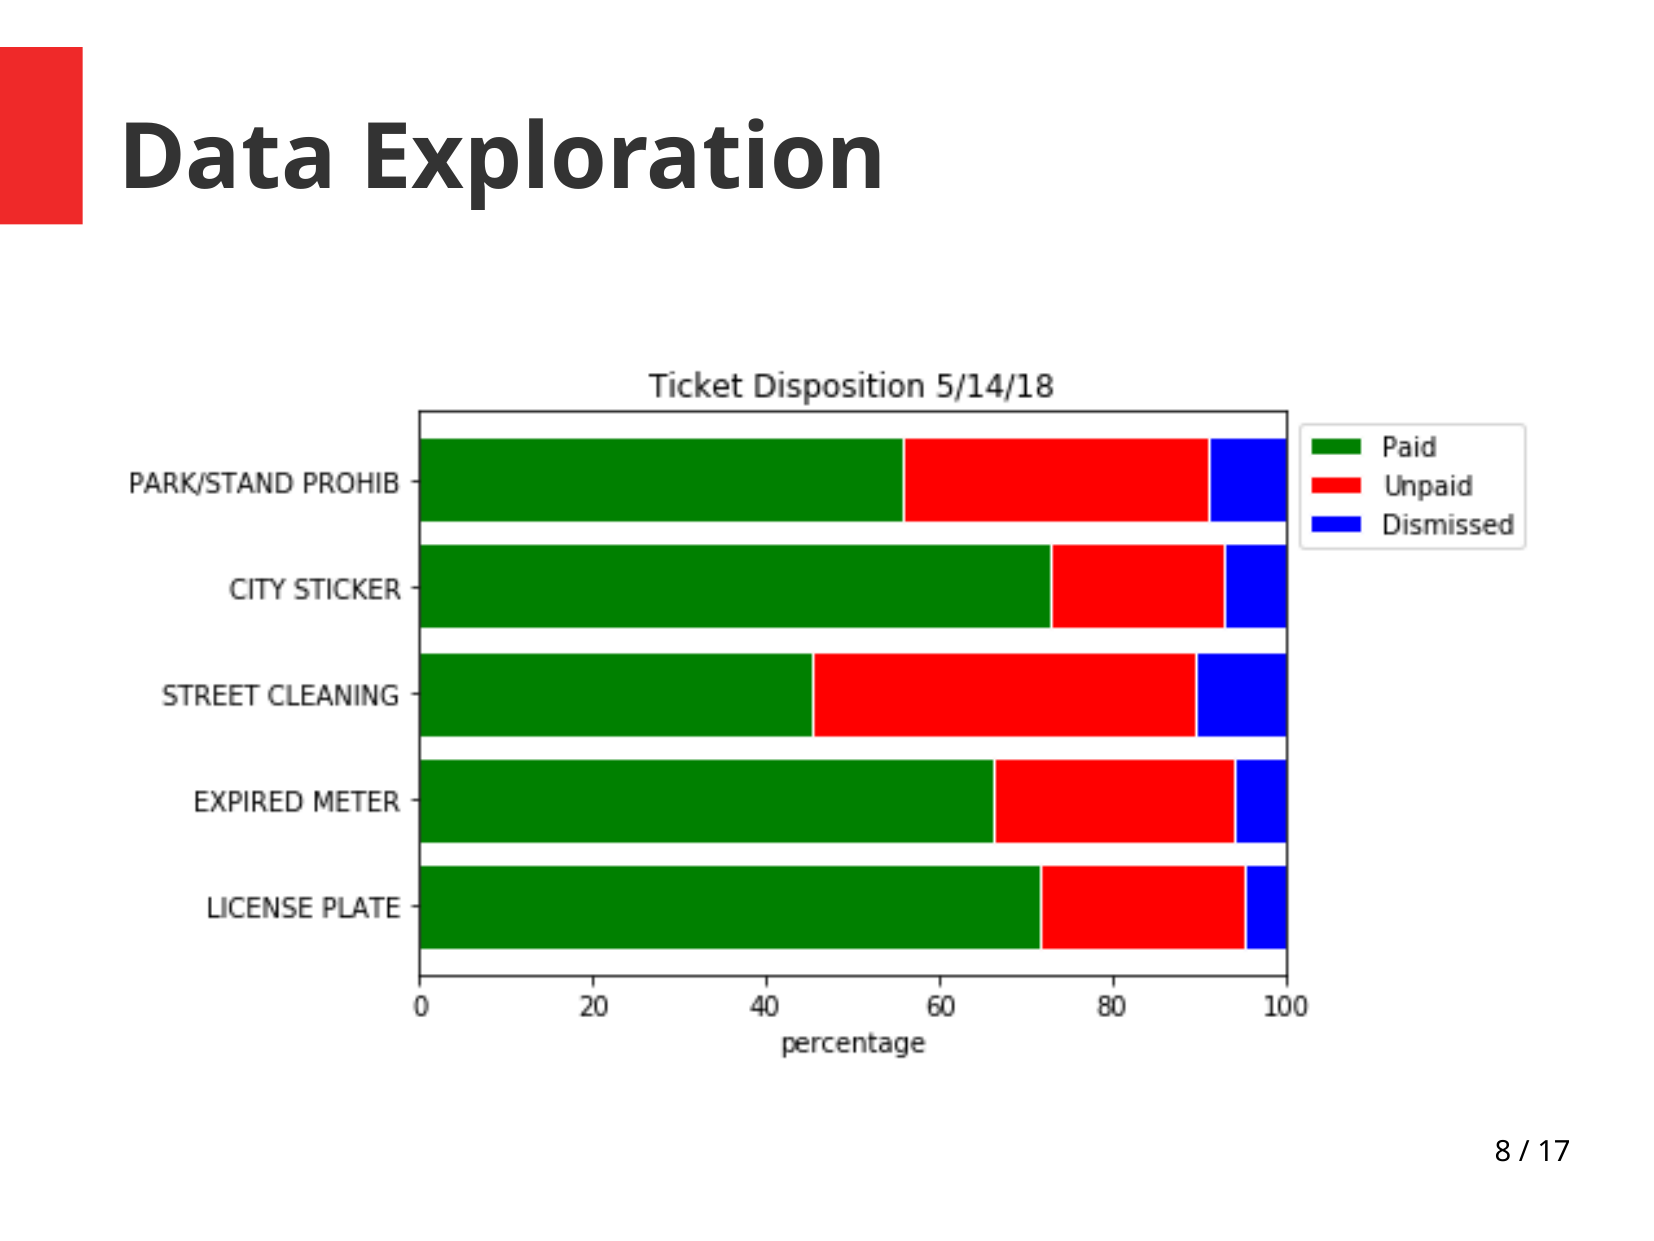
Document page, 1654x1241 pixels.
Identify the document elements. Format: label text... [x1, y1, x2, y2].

picture [111, 354, 1543, 1074]
title Data Exploration [118, 49, 1571, 257]
